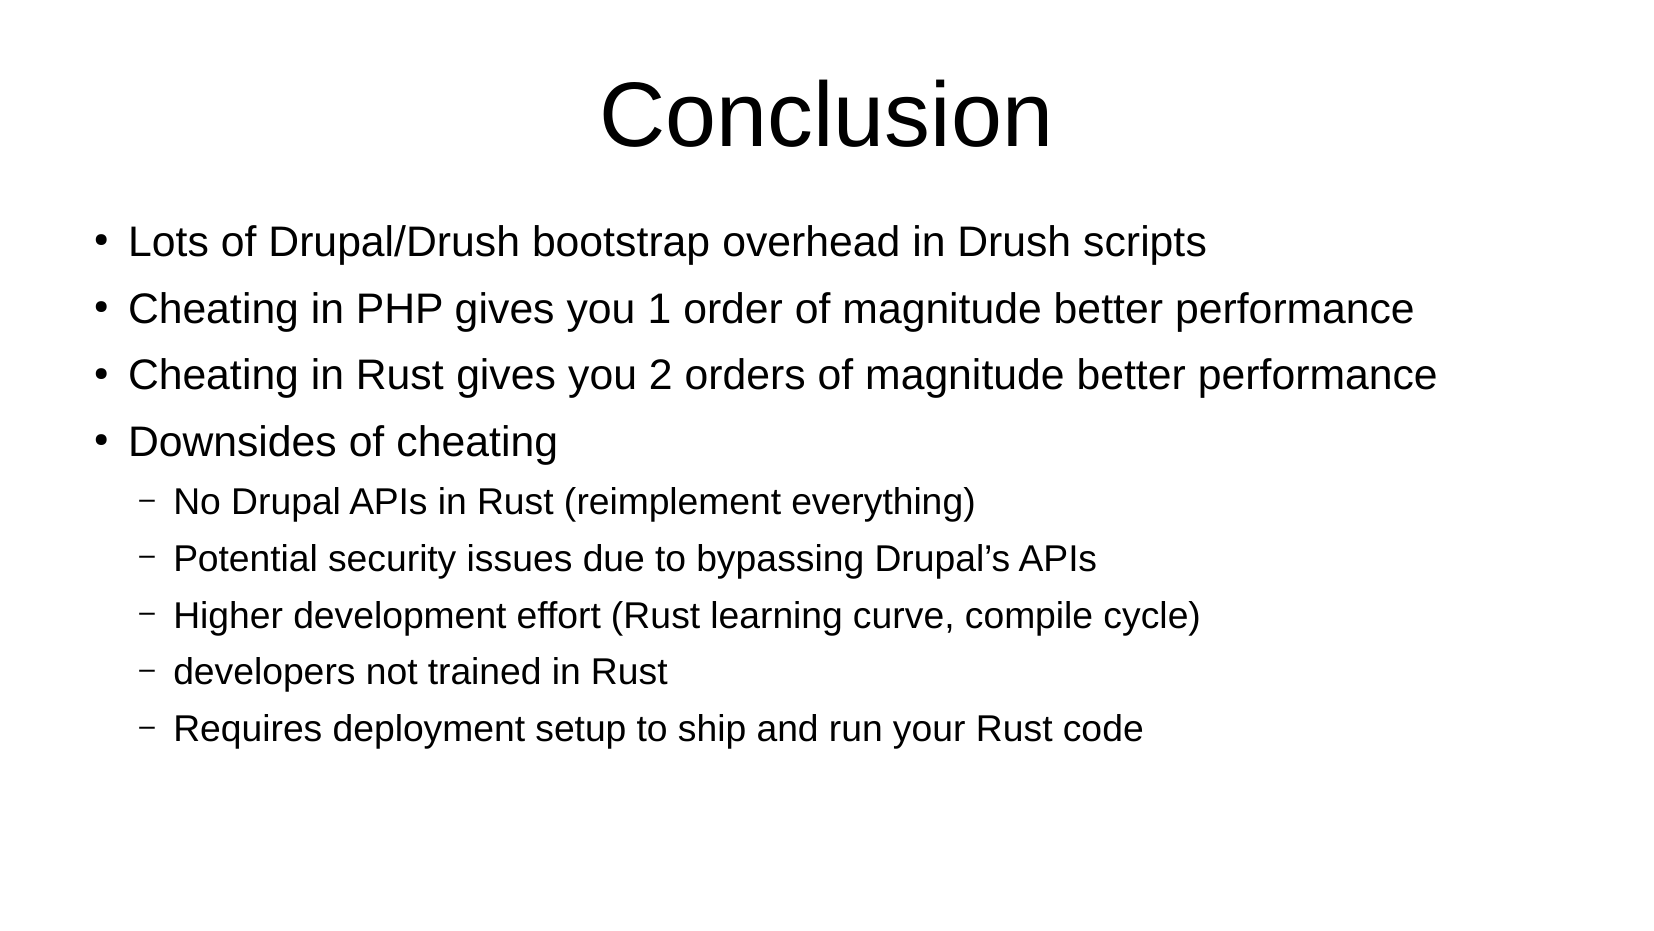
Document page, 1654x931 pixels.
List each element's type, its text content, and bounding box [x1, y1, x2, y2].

list Lots of Drupal/Drush bootstrap overhead in Drush scripts Cheating in PHP gives you 1 order of magnitude better performance Cheating in Rust gives you 2 orders of magnitude better performance Downsides of cheating No Drupal APIs in Rust (reimplement everything) Potential security issues due to bypassing Drupal’s APIs Higher development effort (Rust learning curve, compile cycle) developers not trained in Rust Requires deployment setup to ship and run your Rust code [82, 217, 1571, 758]
title Conclusion [82, 37, 1571, 193]
